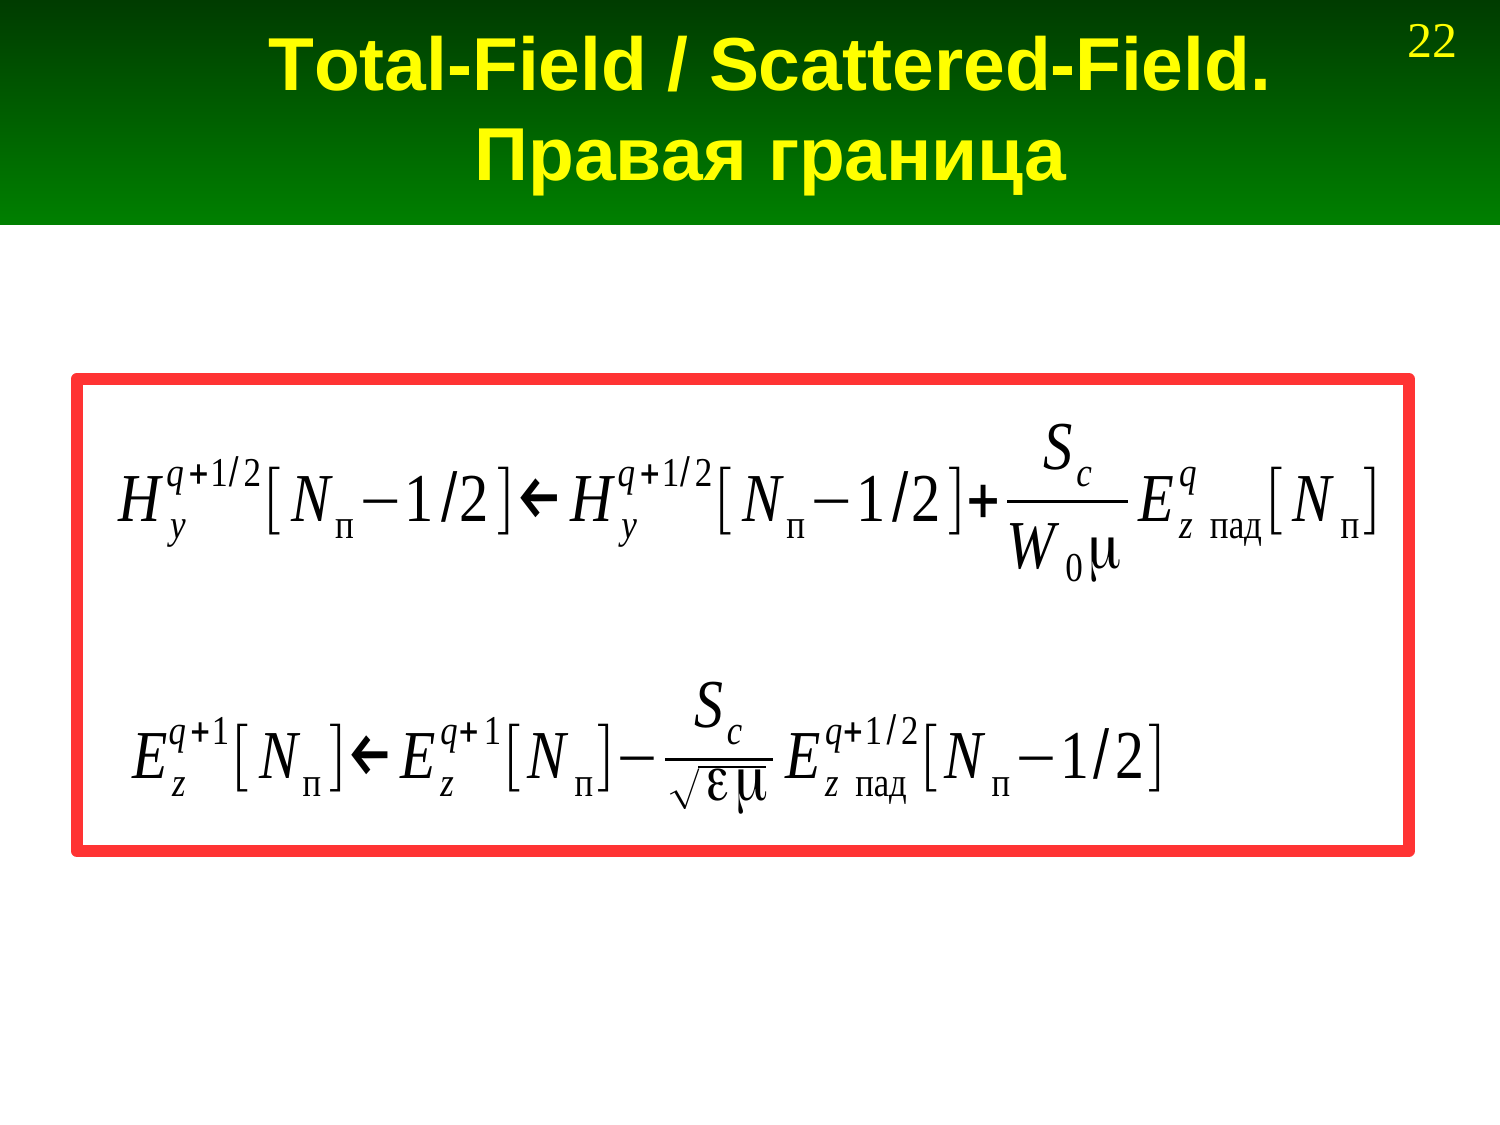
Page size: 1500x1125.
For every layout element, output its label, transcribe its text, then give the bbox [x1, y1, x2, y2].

chart [100, 409, 1394, 592]
title Total-Field / Scattered-Field. Правая граница [100, 7, 1441, 204]
chart [114, 667, 1178, 821]
